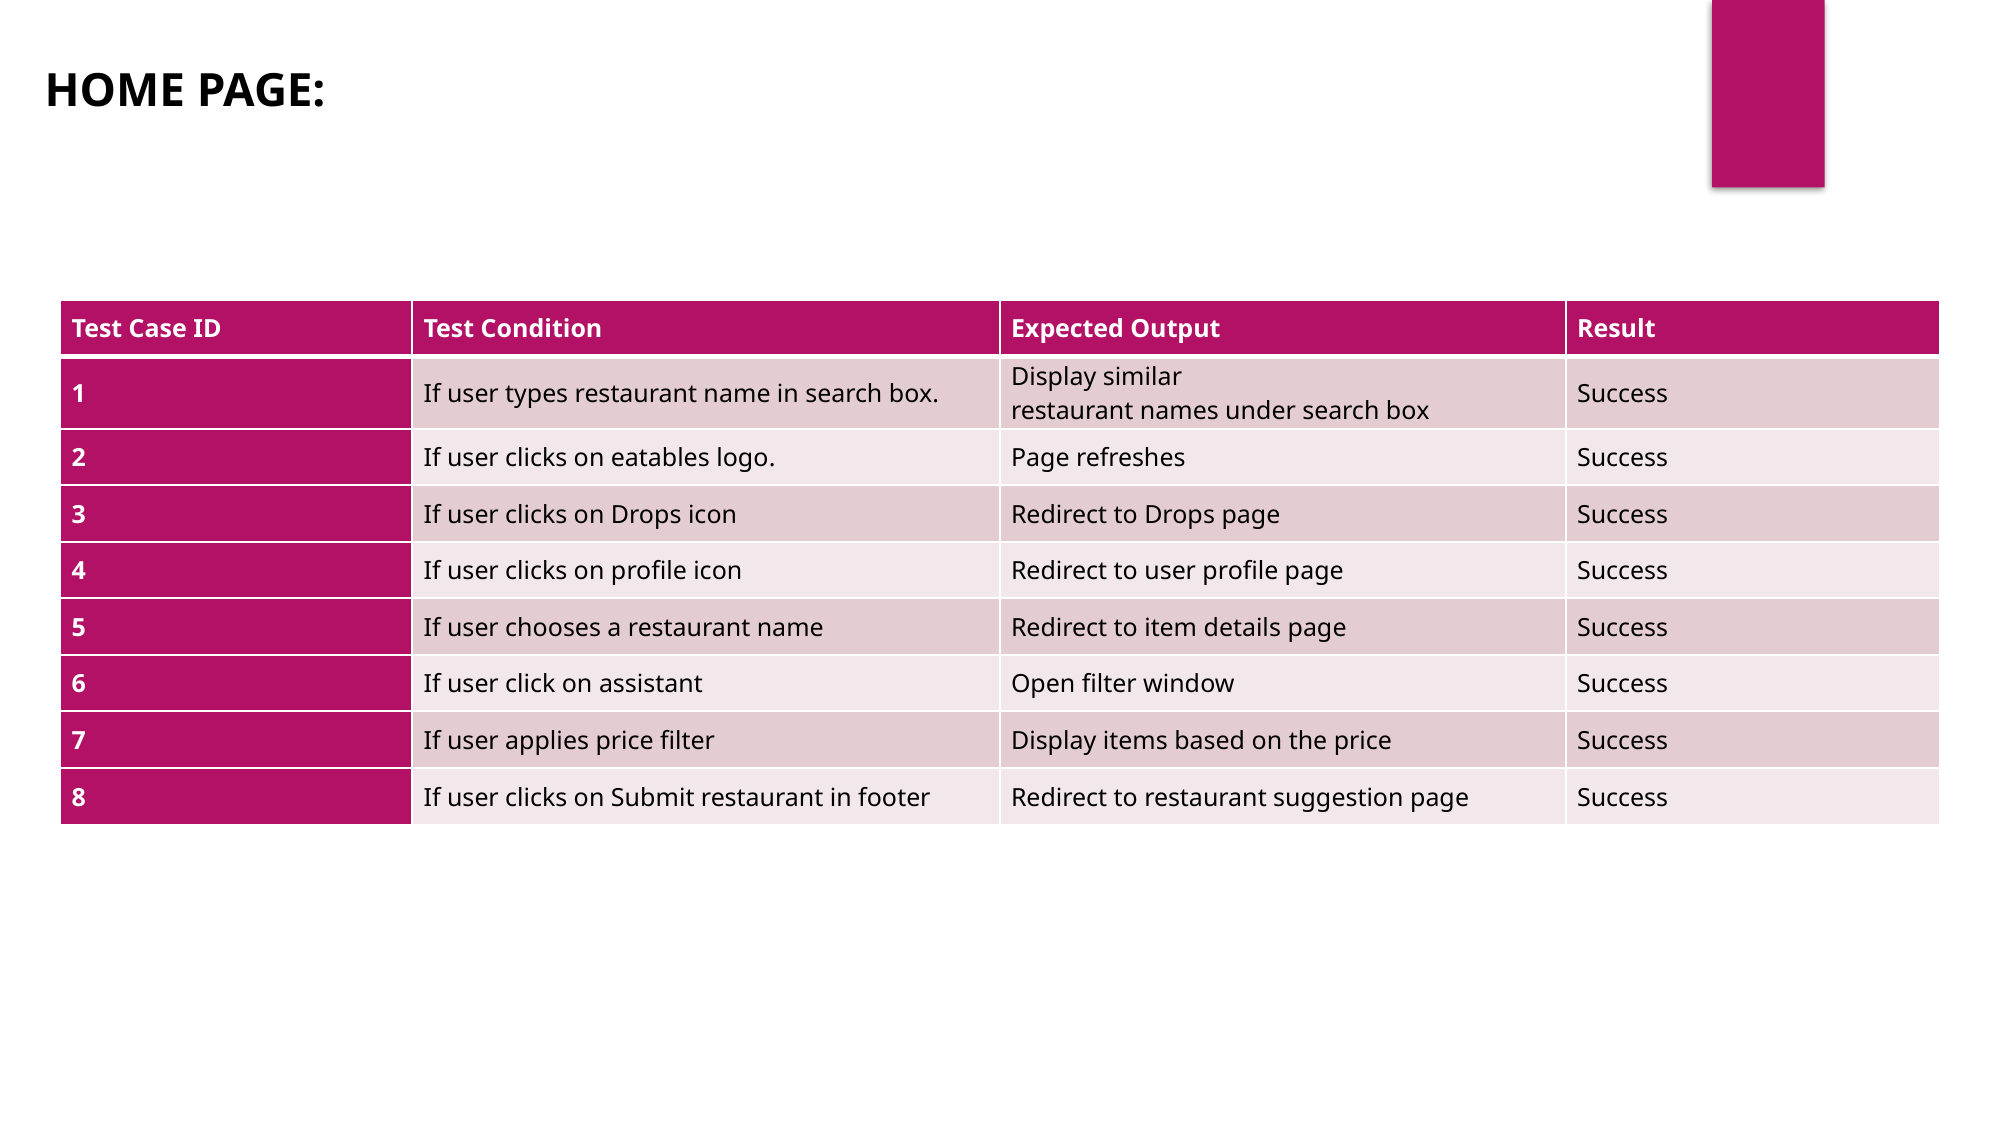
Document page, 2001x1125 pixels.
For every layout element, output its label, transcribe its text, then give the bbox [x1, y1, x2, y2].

table_cell Redirect to restaurant suggestion page [1001, 769, 1565, 824]
table_cell Display similar restaurant names under search box [1001, 359, 1565, 428]
table_cell Page refreshes [1001, 430, 1565, 484]
table_cell Success [1567, 543, 1939, 597]
table_cell If user click on assistant [413, 656, 999, 710]
table_cell Redirect to item details page [1001, 599, 1565, 654]
table_cell If user clicks on eatables logo. [413, 430, 999, 484]
table_cell Success [1567, 486, 1939, 541]
table_header Result [1567, 301, 1939, 354]
table_header Expected Output [1001, 301, 1565, 354]
table_cell If user clicks on Drops icon [413, 486, 999, 541]
table_header Test Case ID [61, 301, 411, 354]
table_cell 8 [61, 769, 411, 824]
table_cell Success [1567, 769, 1939, 824]
table_cell If user clicks on Submit restaurant in footer [413, 769, 999, 824]
table_cell Redirect to user profile page [1001, 543, 1565, 597]
table_cell Success [1567, 599, 1939, 654]
table_cell Success [1567, 430, 1939, 484]
table_cell Success [1567, 656, 1939, 710]
title HOME PAGE: [29, 29, 1467, 146]
table_cell Redirect to Drops page [1001, 486, 1565, 541]
table_cell 3 [61, 486, 411, 541]
table_cell If user clicks on profile icon [413, 543, 999, 597]
table_cell If user types restaurant name in search box. [413, 359, 999, 428]
table_cell Success [1567, 712, 1939, 767]
table_cell If user chooses a restaurant name [413, 599, 999, 654]
table_cell 2 [61, 430, 411, 484]
table_cell If user applies price filter [413, 712, 999, 767]
table_cell 6 [61, 656, 411, 710]
table_cell 7 [61, 712, 411, 767]
table_cell 4 [61, 543, 411, 597]
table_cell Display items based on the price [1001, 712, 1565, 767]
table_cell 5 [61, 599, 411, 654]
table_cell Open filter window [1001, 656, 1565, 710]
table_cell 1 [61, 359, 411, 428]
table_cell Success [1567, 359, 1939, 428]
table_header Test Condition [413, 301, 999, 354]
